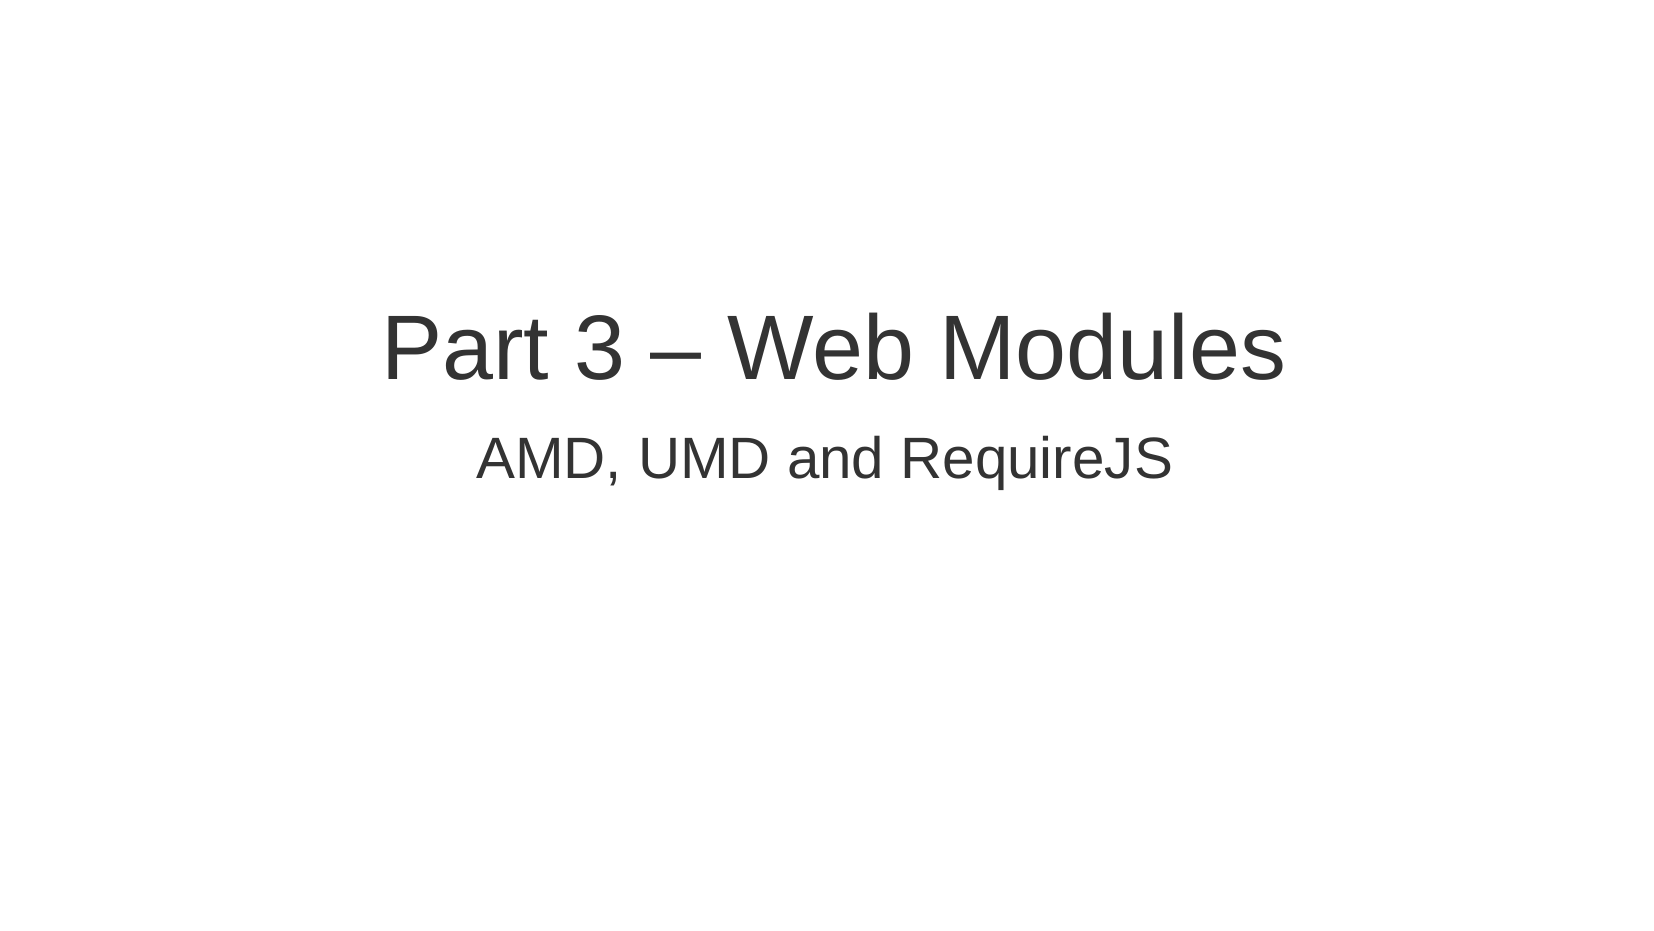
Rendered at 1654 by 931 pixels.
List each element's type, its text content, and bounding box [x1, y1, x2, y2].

subtitle AMD, UMD and RequireJS [60, 379, 1591, 537]
title Part 3 – Web Modules [90, 270, 1579, 379]
